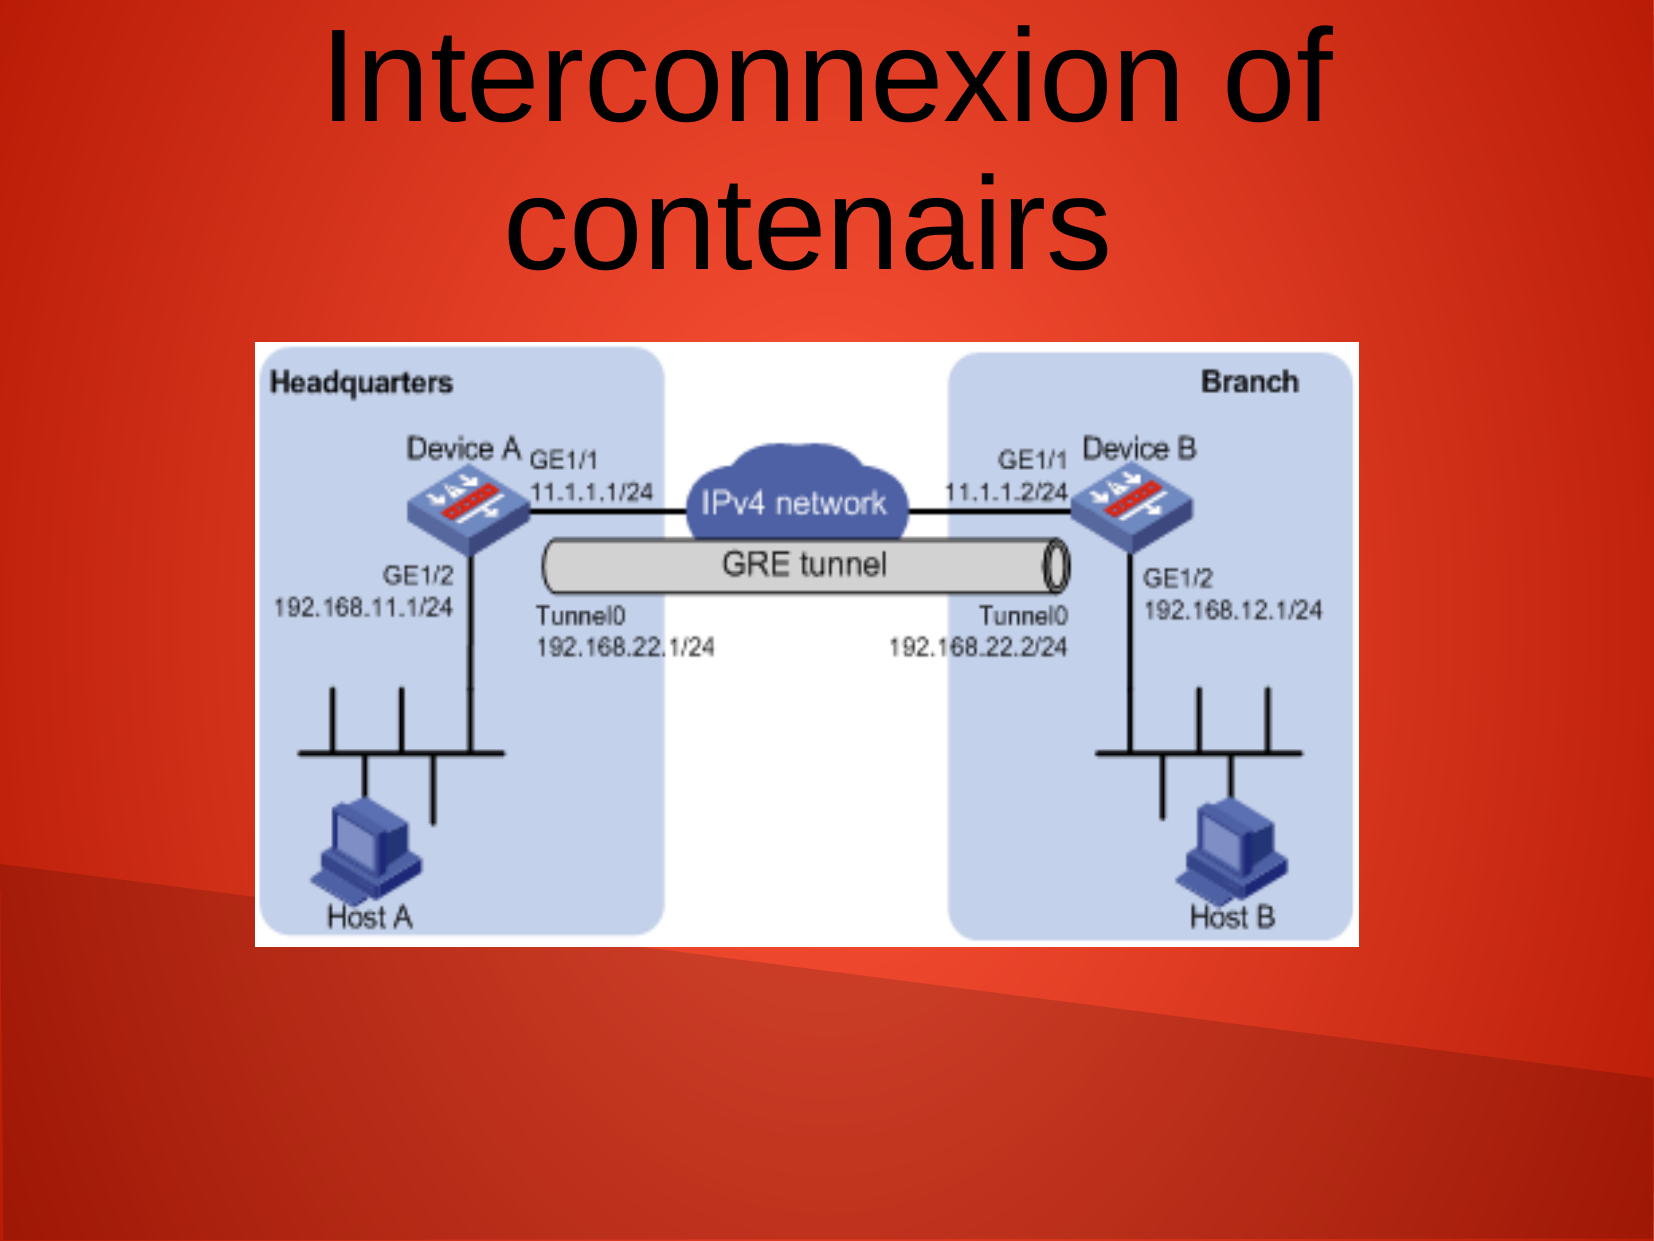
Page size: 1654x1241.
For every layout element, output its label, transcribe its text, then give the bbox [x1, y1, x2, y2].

title Interconnexion of contenairs [82, 2, 1571, 298]
picture [255, 342, 1359, 947]
